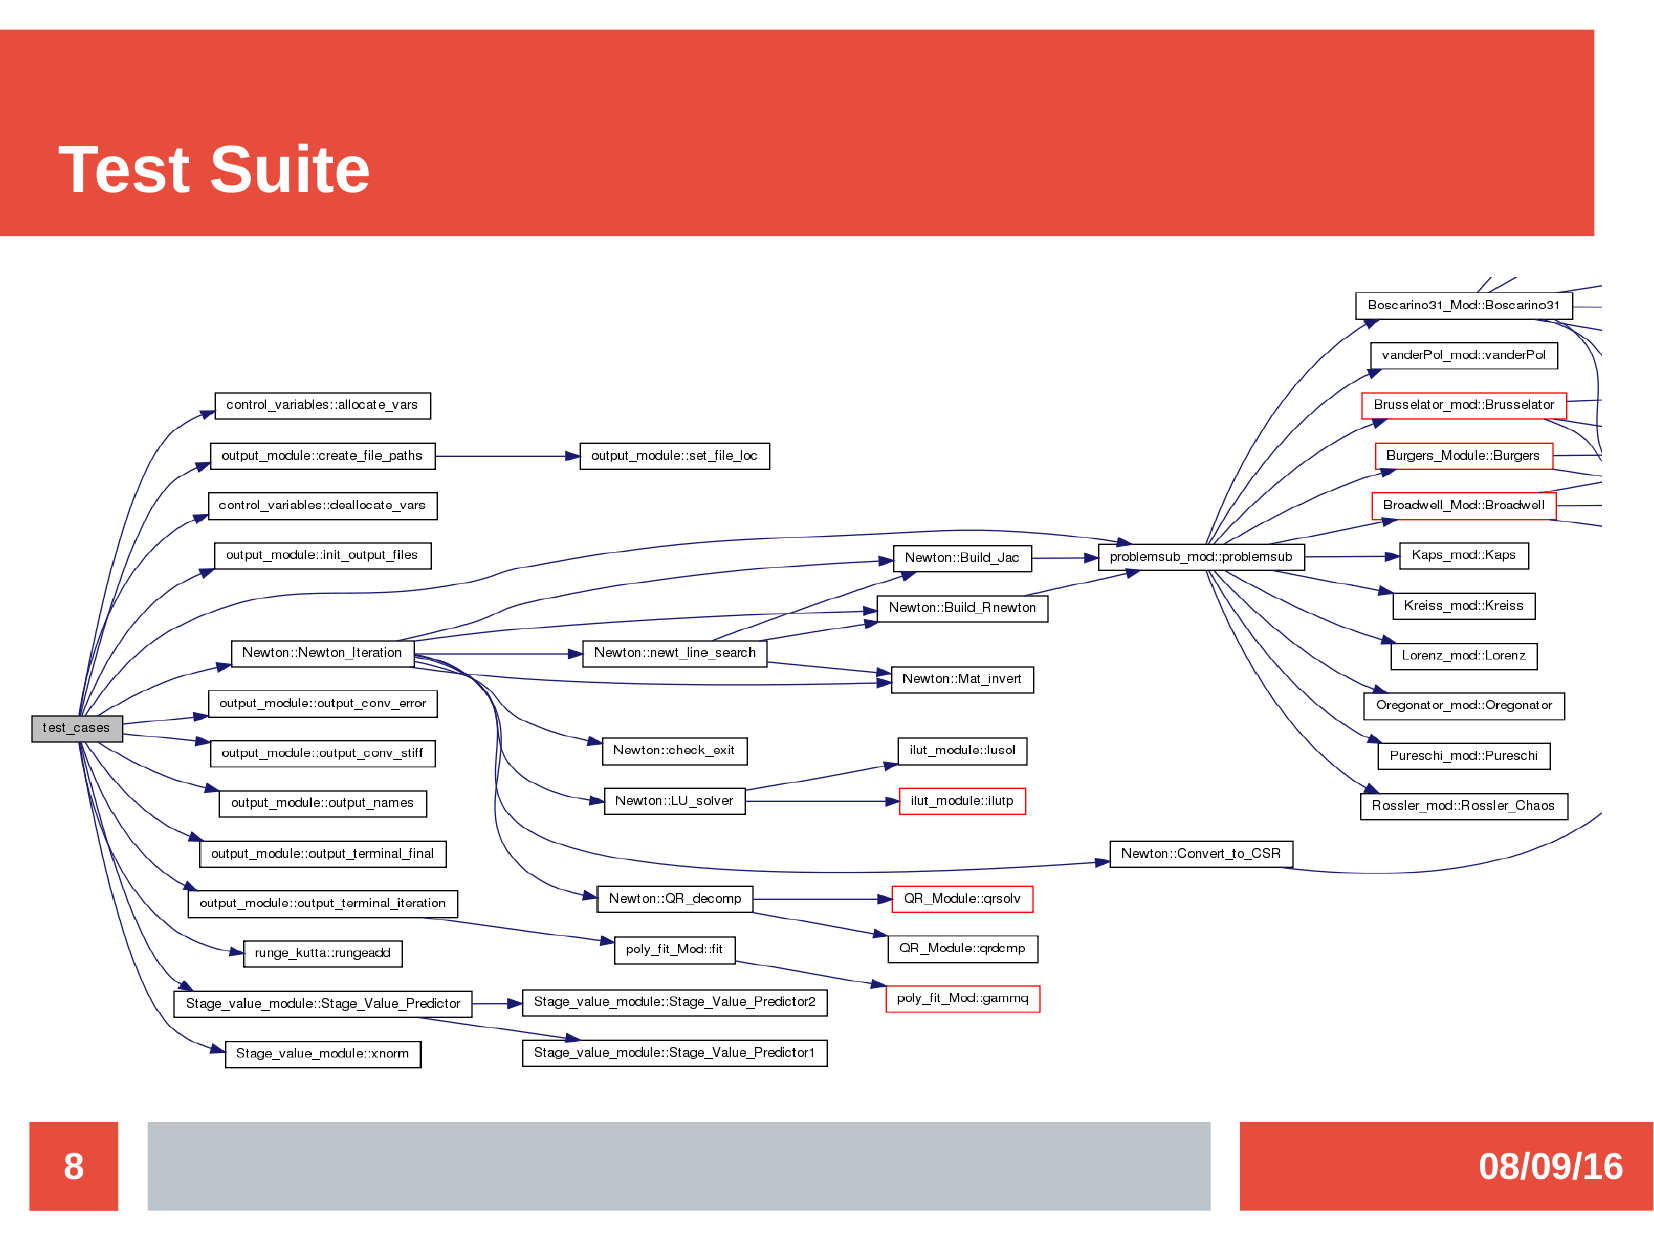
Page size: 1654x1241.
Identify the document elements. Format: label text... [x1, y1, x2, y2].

picture [26, 277, 1602, 1088]
title Test Suite [59, 59, 1595, 207]
